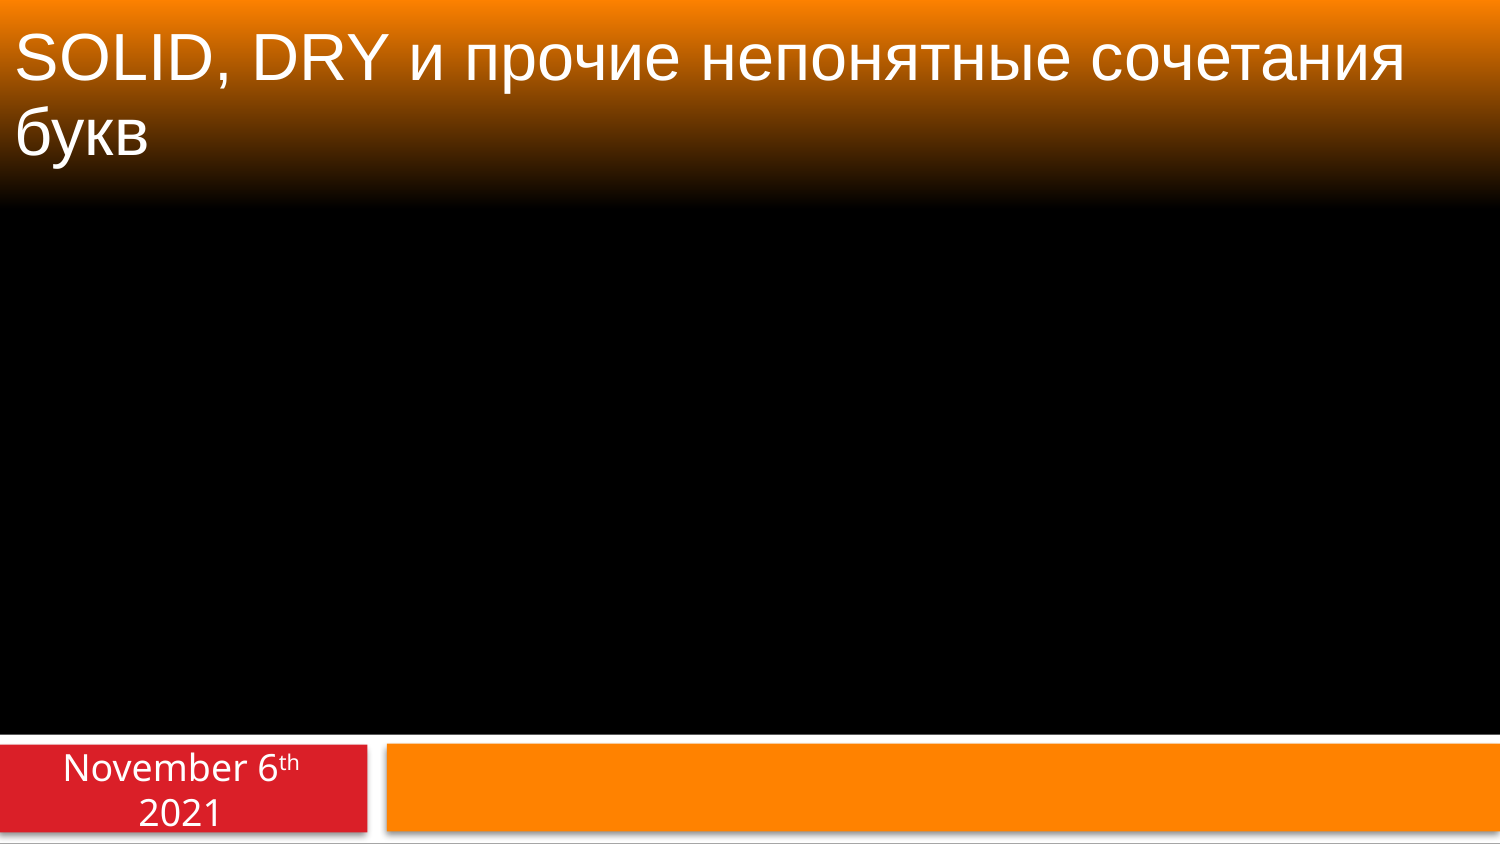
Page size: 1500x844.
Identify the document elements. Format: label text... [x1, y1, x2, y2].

text_box November 6th 2021 [0, 746, 363, 831]
text_box SOLID, DRY и прочие непонятные сочетания букв [0, 12, 1477, 178]
